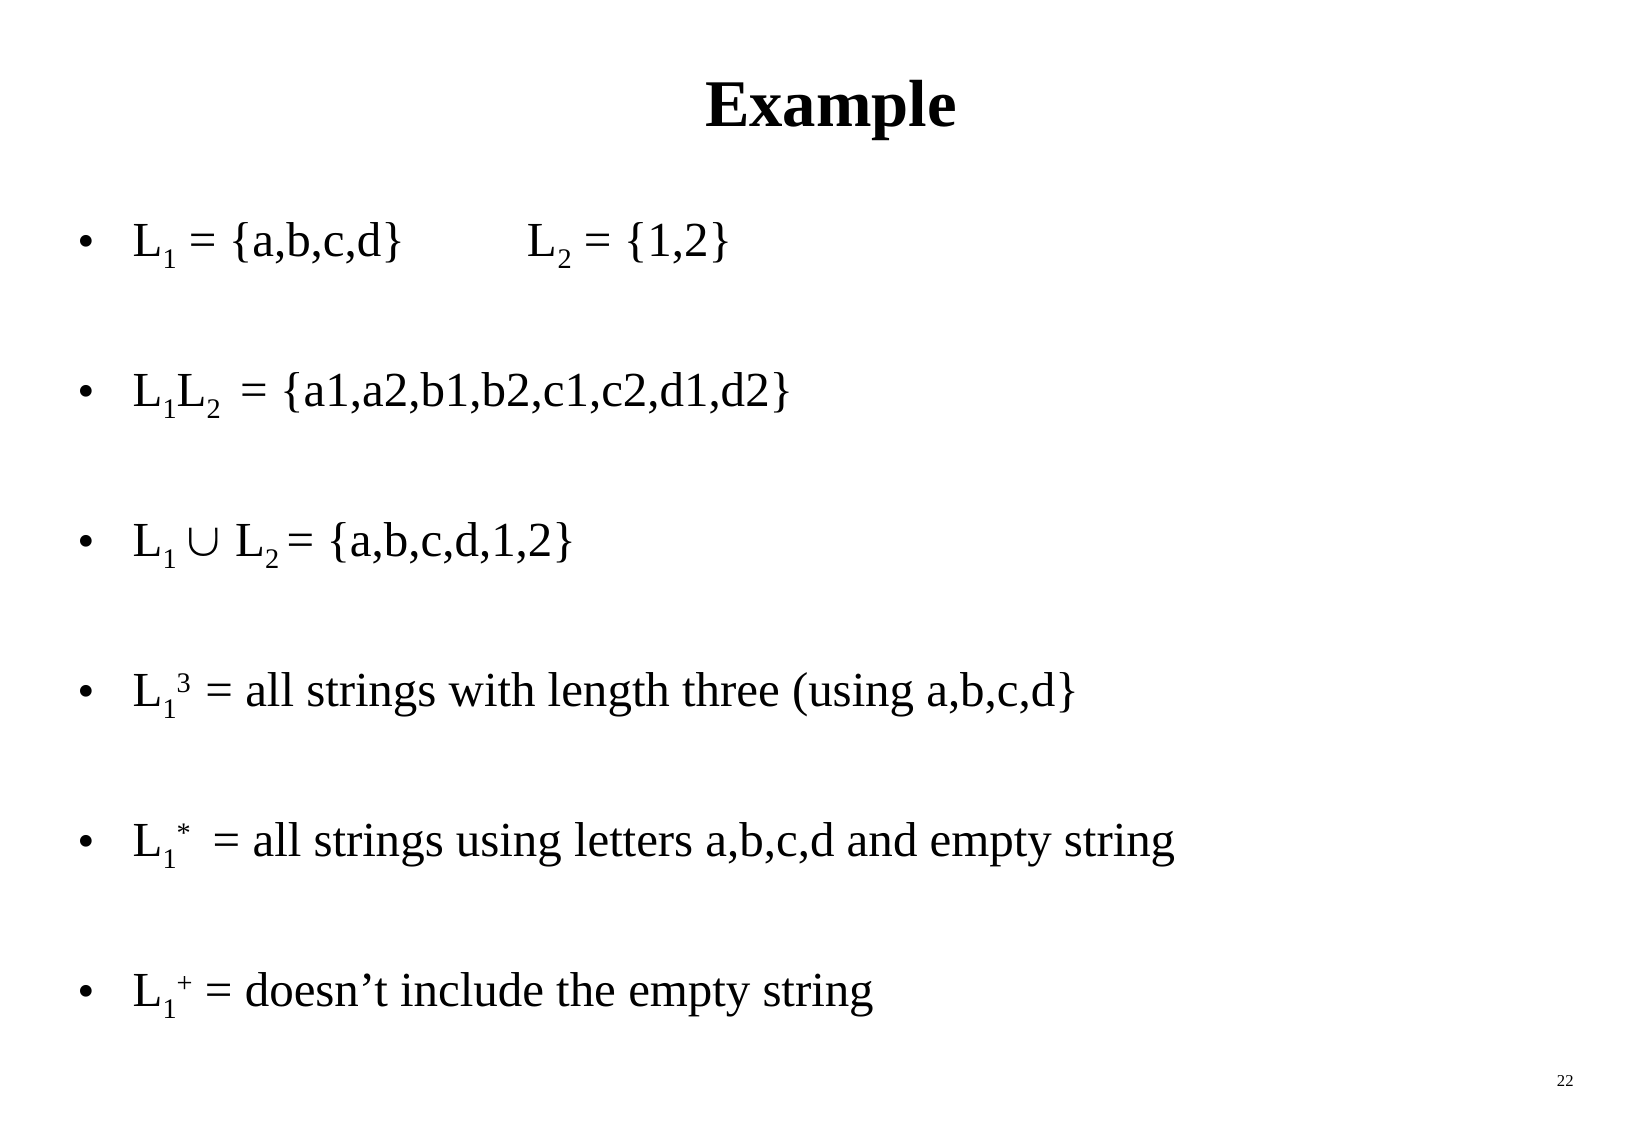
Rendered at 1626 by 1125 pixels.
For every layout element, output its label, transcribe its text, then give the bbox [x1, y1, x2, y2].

list L1 = {a,b,c,d} L2 = {1,2} L1L2 = {a1,a2,b1,b2,c1,c2,d1,d2} L1  L2 = {a,b,c,d,1,2} L13 = all strings with length three (using a,b,c,d} L1* = all strings using letters a,b,c,d and empty string L1+ = doesn’t include the empty string [62, 199, 1600, 1038]
text_box <number> [1250, 1062, 1589, 1101]
title Example [62, 24, 1600, 175]
